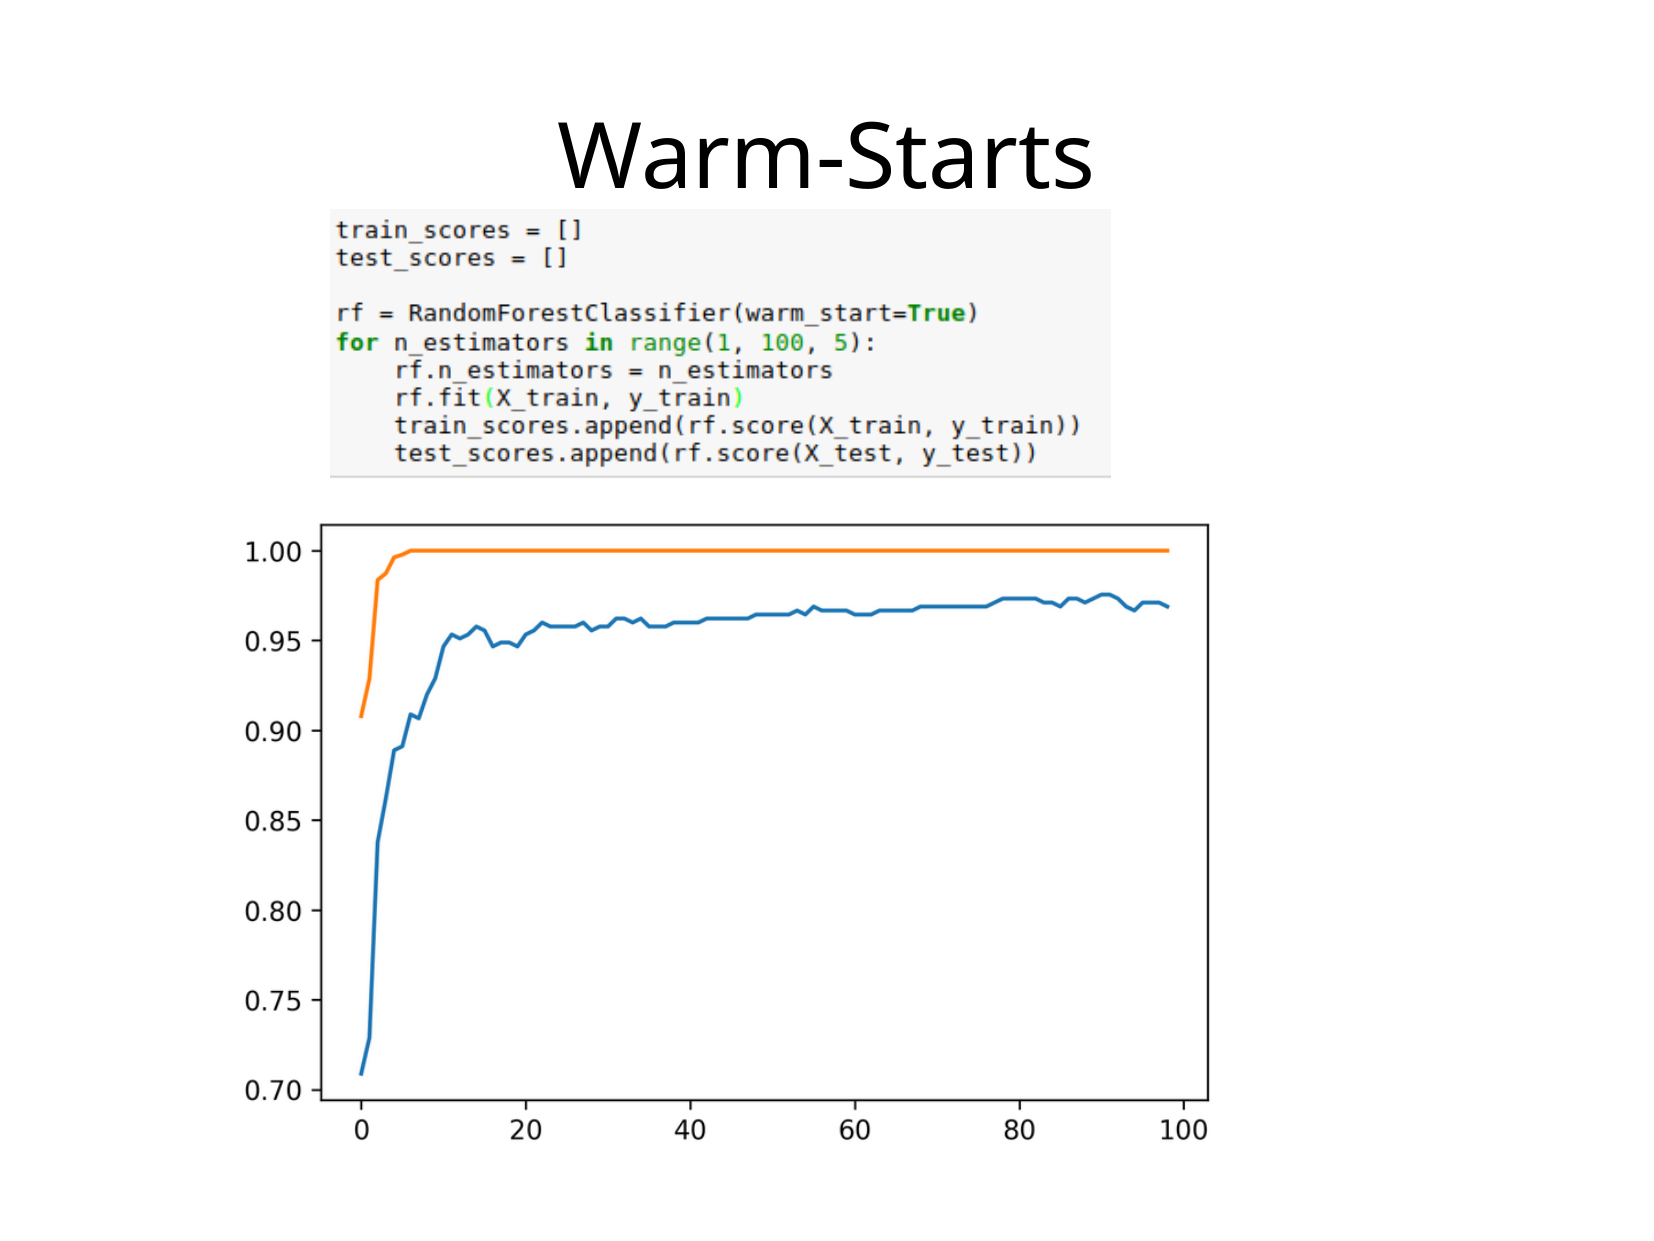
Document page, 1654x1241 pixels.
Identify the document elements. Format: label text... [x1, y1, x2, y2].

picture [229, 498, 1231, 1156]
title Warm-Starts [82, 49, 1571, 257]
picture [330, 209, 1111, 480]
